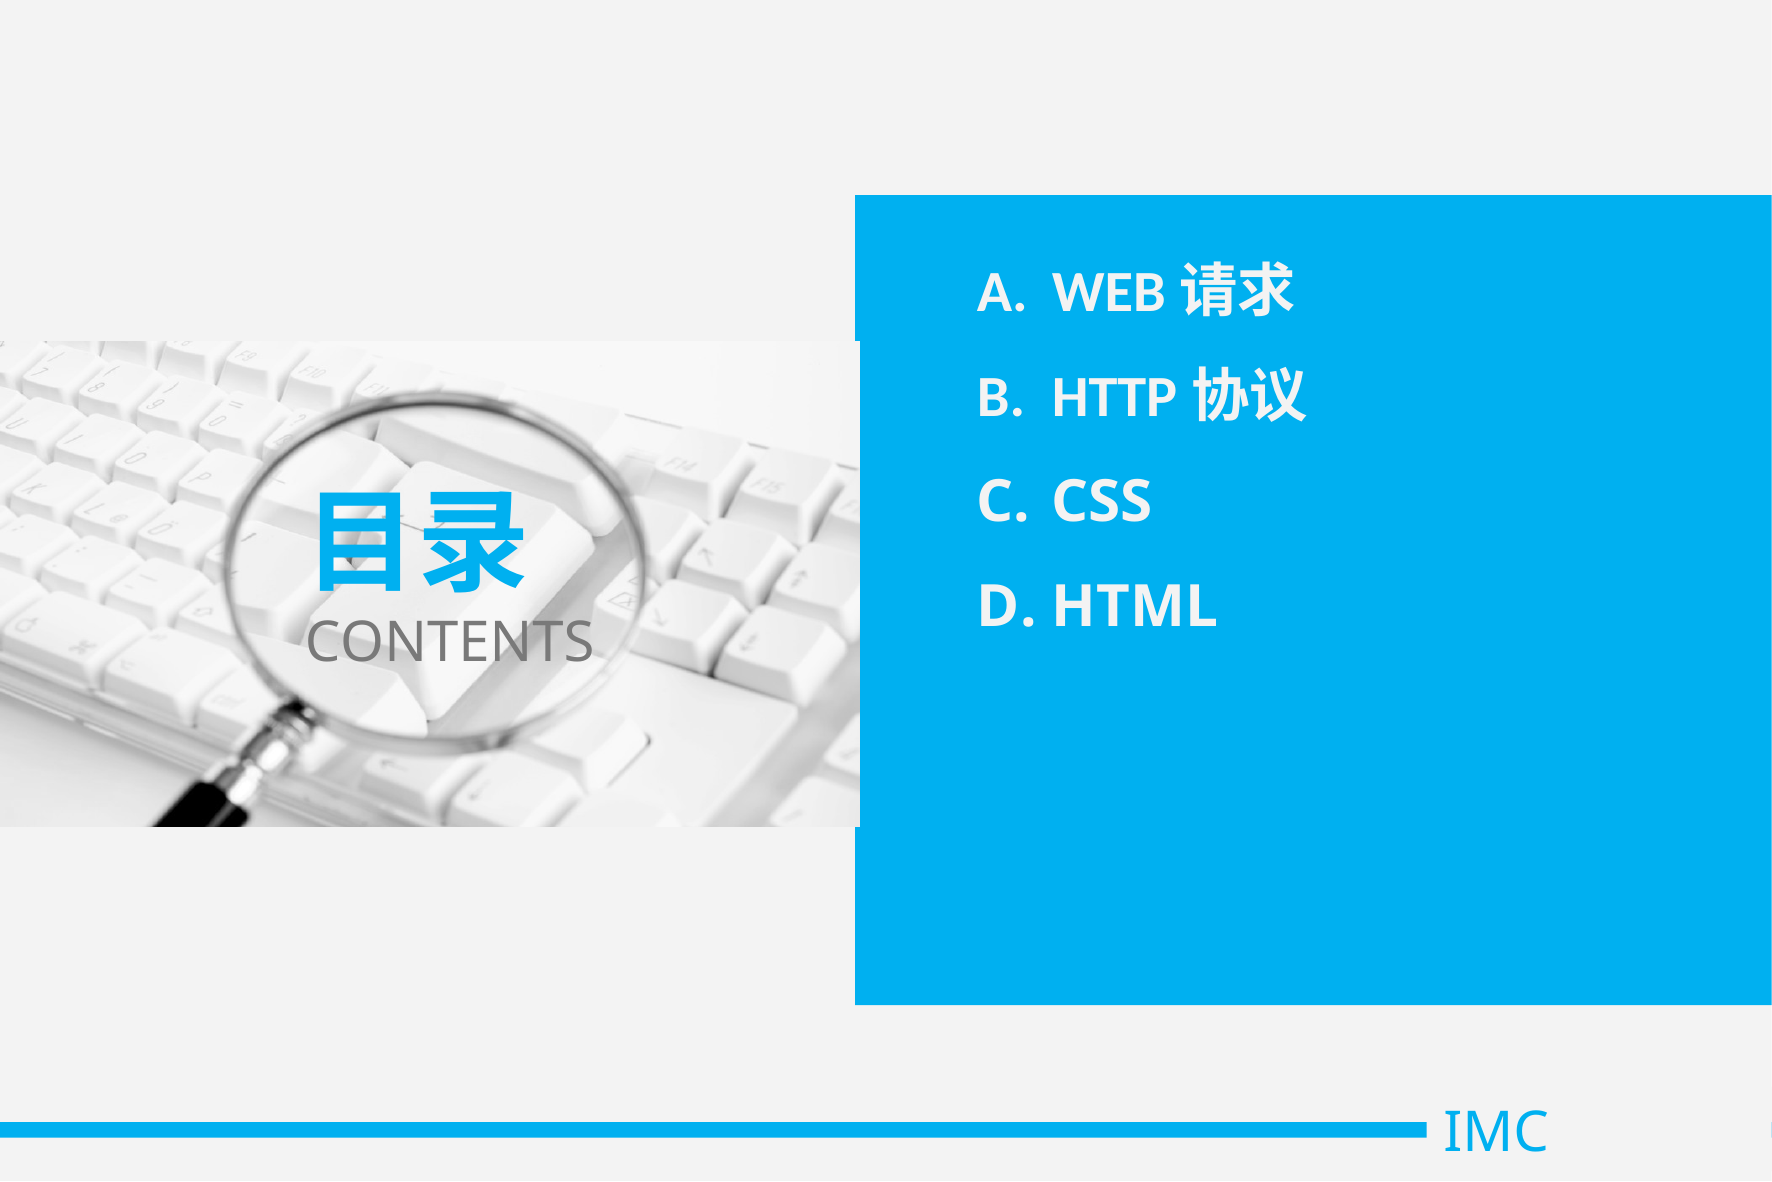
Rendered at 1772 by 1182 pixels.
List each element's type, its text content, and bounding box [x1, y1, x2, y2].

picture [0, 341, 859, 827]
text_box [855, 195, 1772, 1006]
text_box WEB请求 HTTP协议 CSS HTML [959, 209, 1541, 647]
title 目录 CONTENTS [287, 440, 776, 703]
